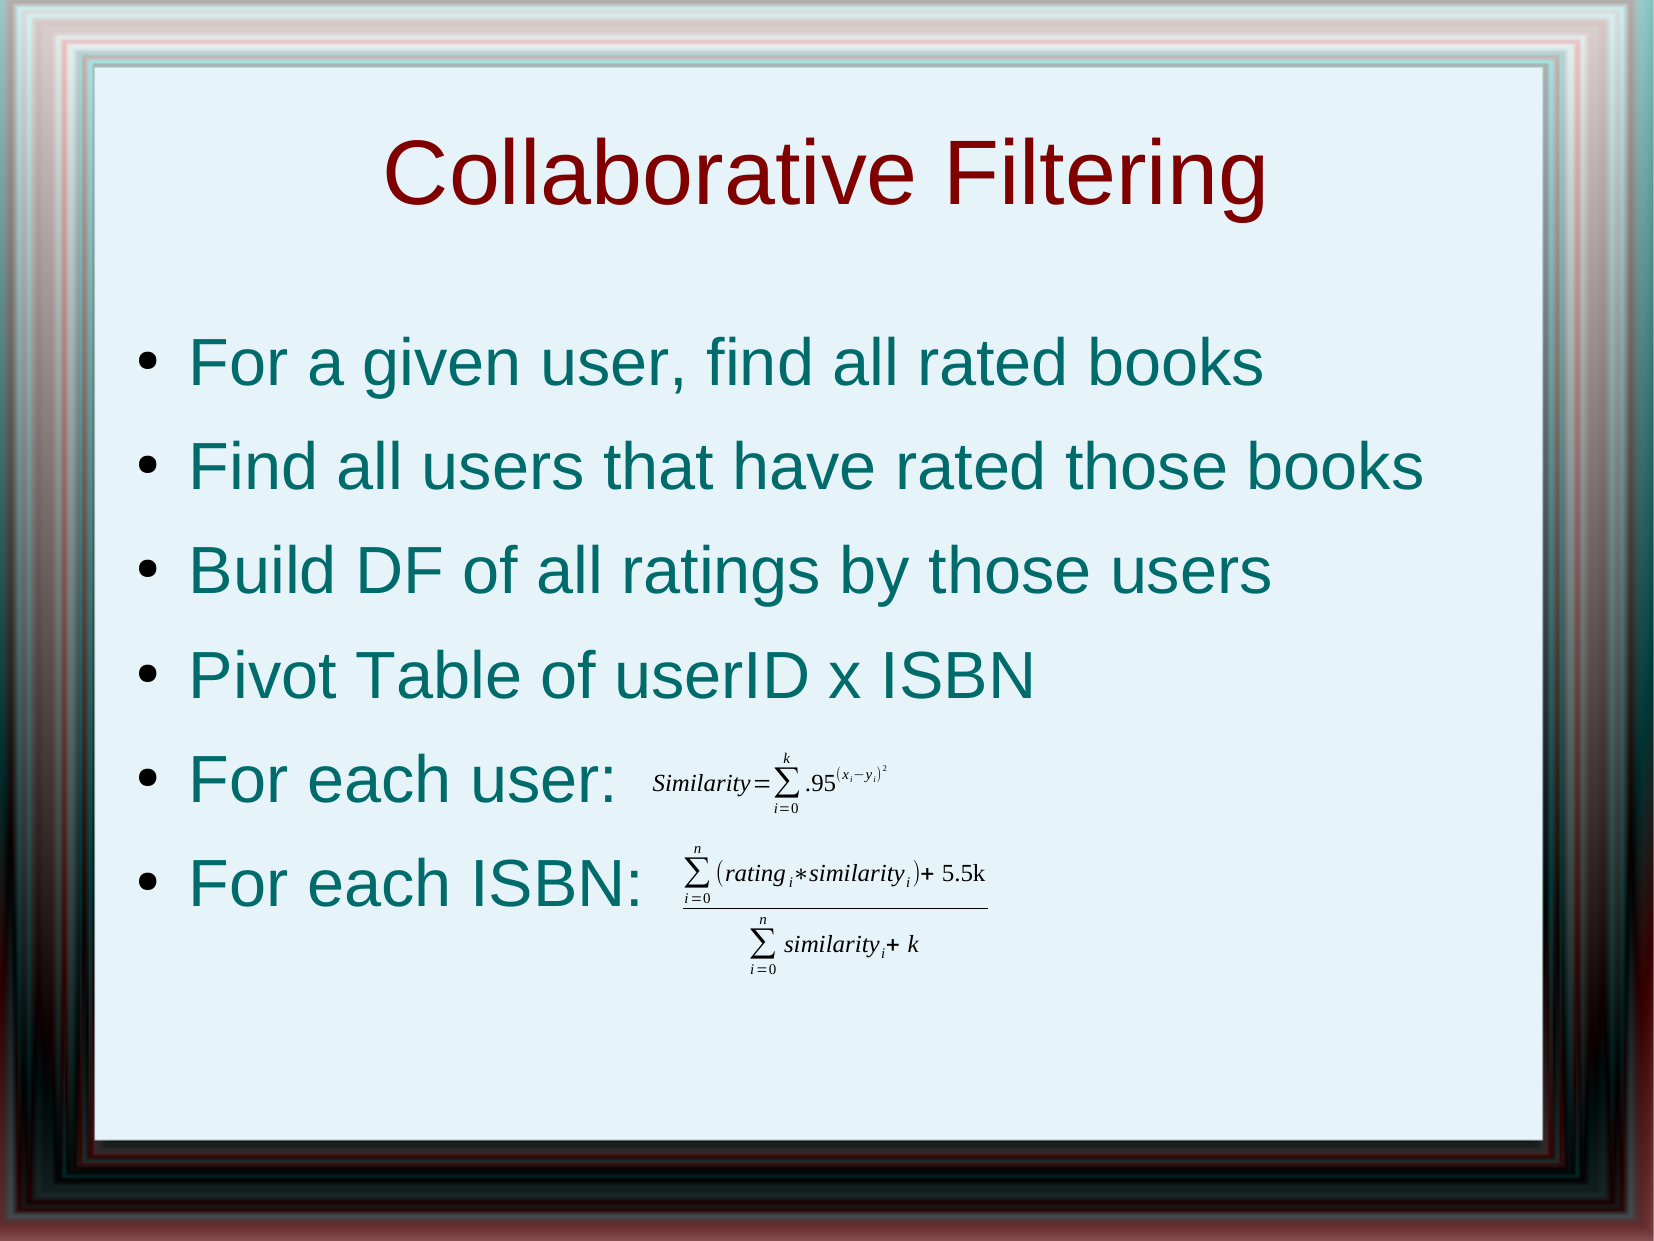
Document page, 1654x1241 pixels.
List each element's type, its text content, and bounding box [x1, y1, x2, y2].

chart [645, 750, 893, 818]
chart [675, 840, 995, 979]
list For a given user, find all rated books Find all users that have rated those books Build DF of all ratings by those users Pivot Table of userID x ISBN For each user: For each ISBN: [118, 324, 1506, 945]
title Collaborative Filtering [118, 88, 1536, 257]
picture [0, 0, 1654, 1241]
